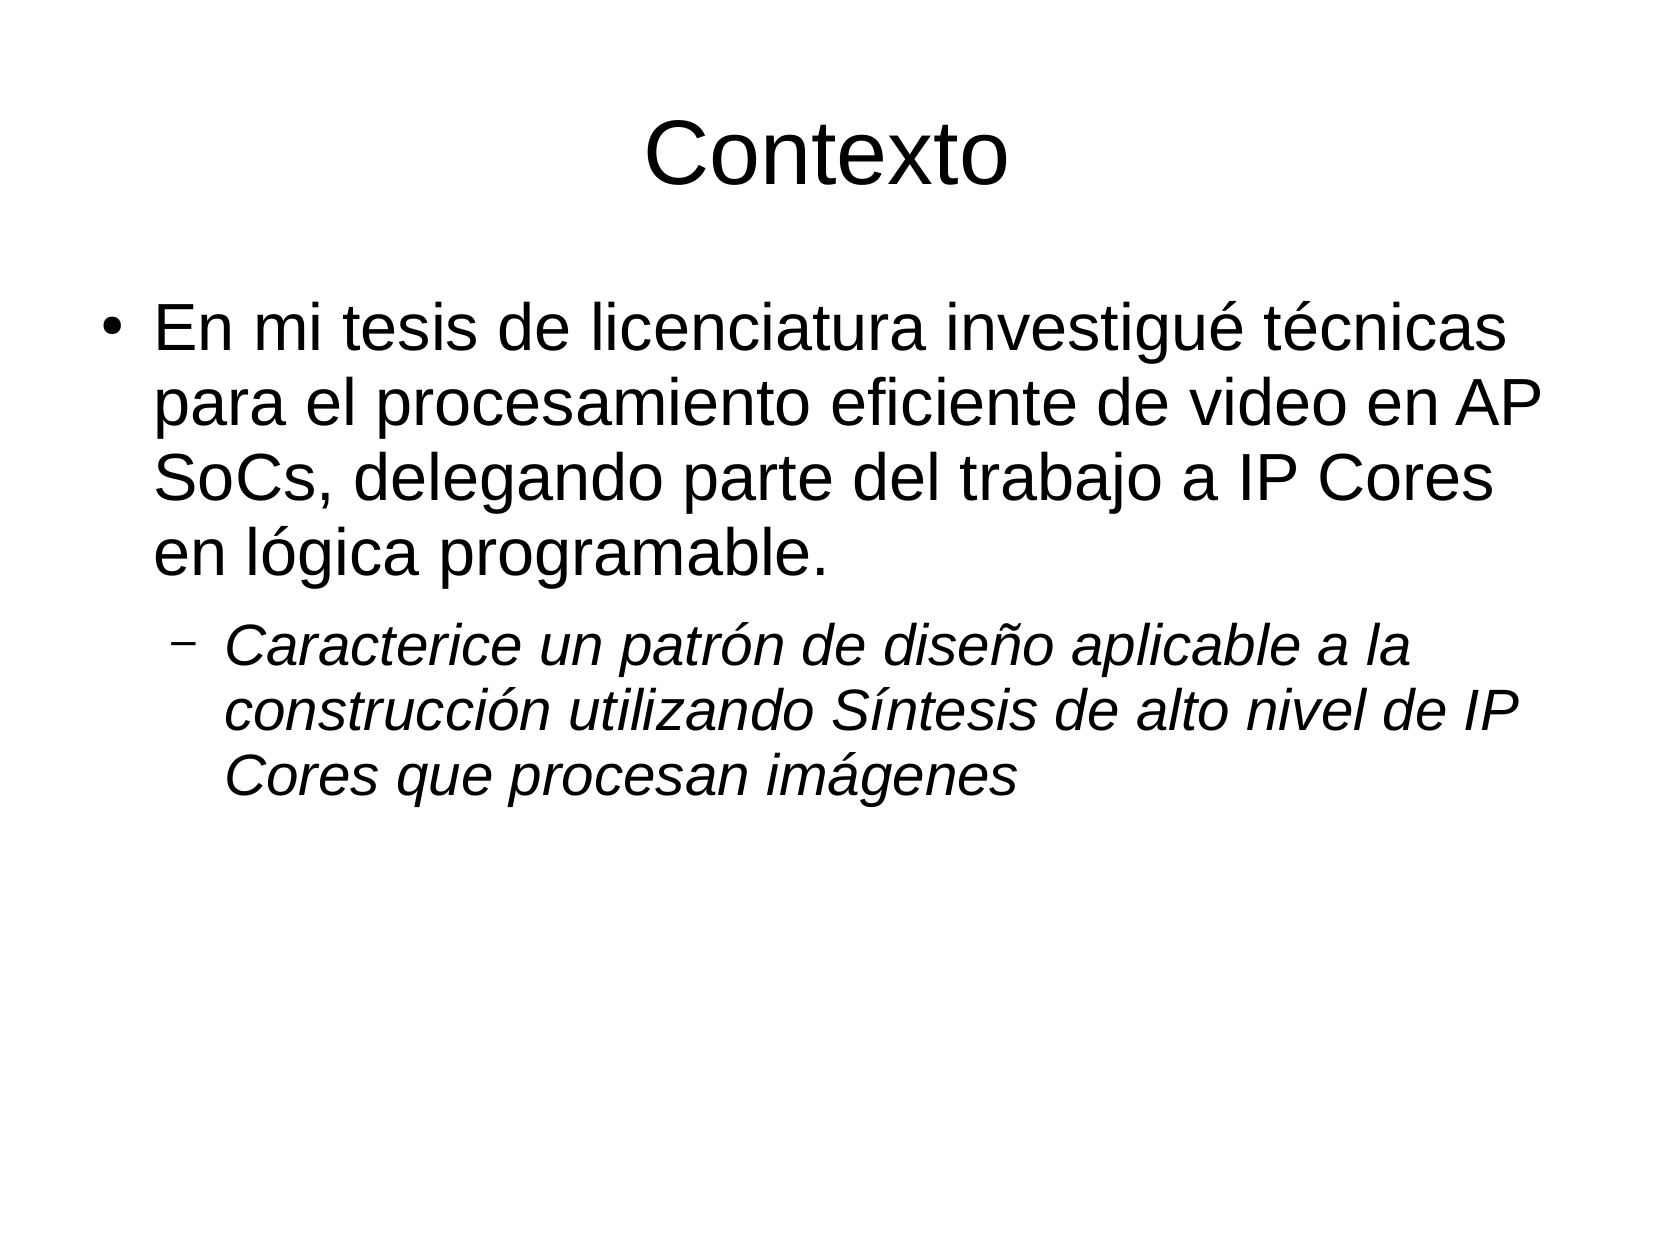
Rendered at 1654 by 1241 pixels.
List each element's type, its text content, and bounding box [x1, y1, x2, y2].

title Contexto [82, 49, 1571, 257]
list En mi tesis de licenciatura investigué técnicas para el procesamiento eficiente de video en AP SoCs, delegando parte del trabajo a IP Cores en lógica programable. Caracterice un patrón de diseño aplicable a la construcción utilizando Síntesis de alto nivel de IP Cores que procesan imágenes [82, 290, 1571, 1010]
